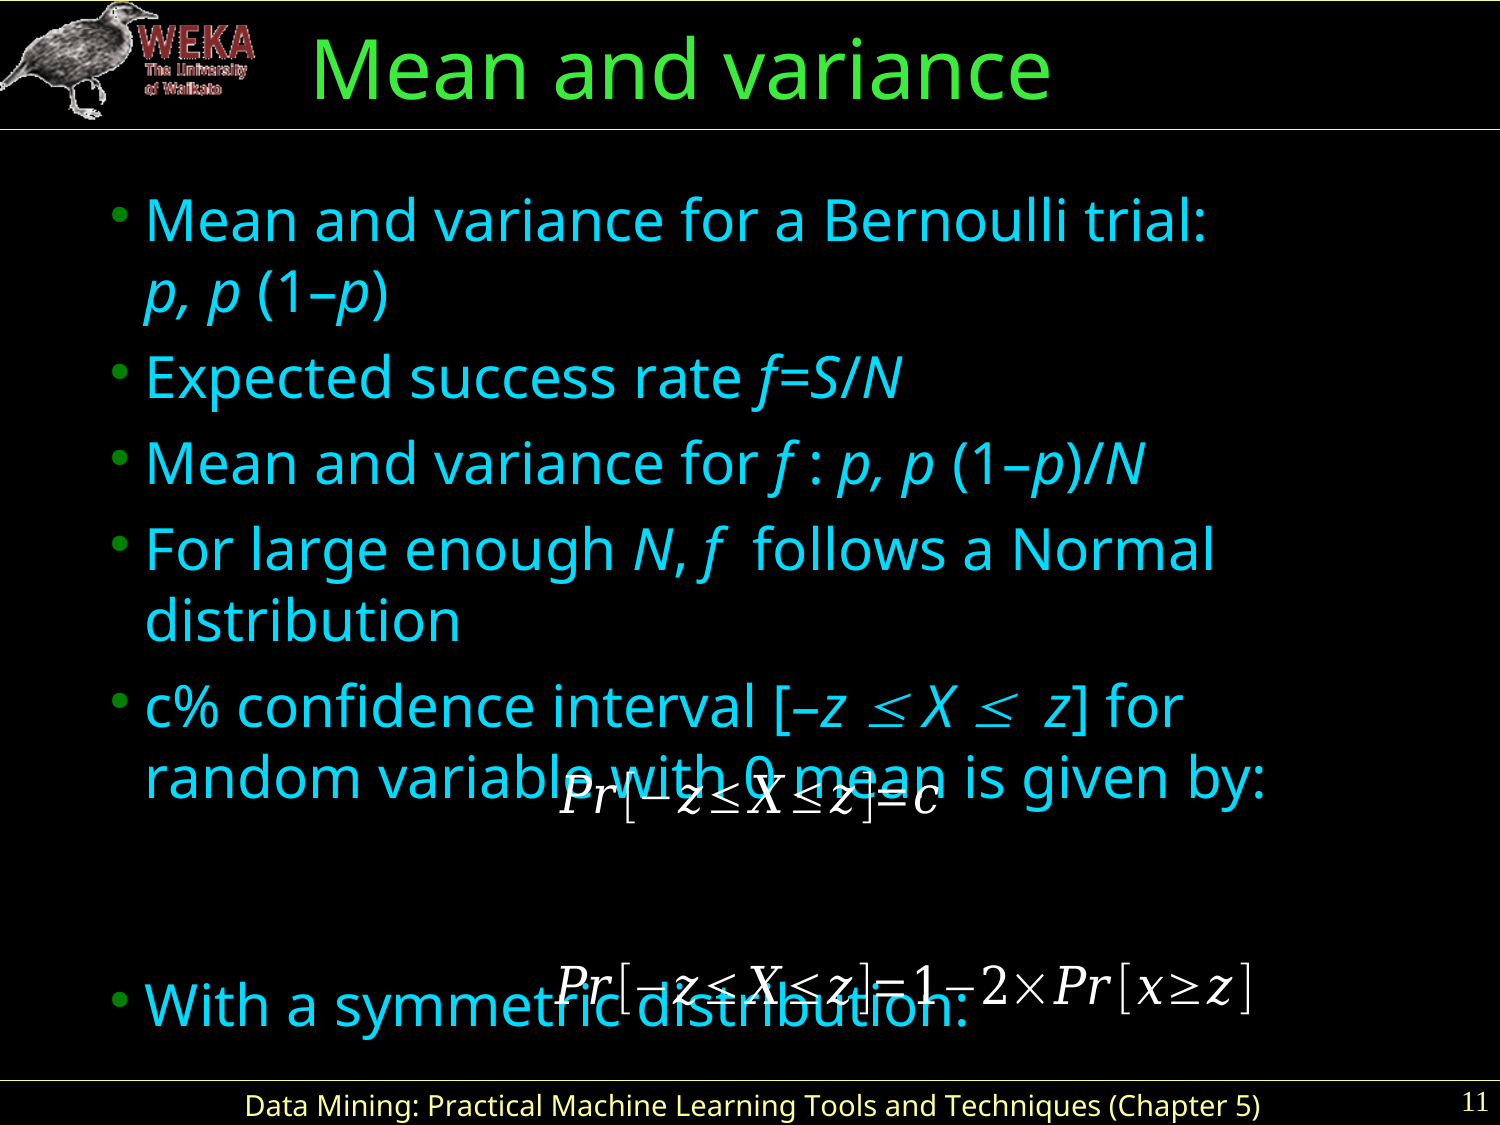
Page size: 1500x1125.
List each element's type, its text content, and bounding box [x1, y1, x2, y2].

picture [0, 1, 266, 129]
chart [552, 765, 945, 827]
text_box Mean and variance for a Bernoulli trial: p, p (1–p) Expected success rate f=S/N Mean and variance for f : p, p (1–p)/N For large enough N, f follows a Normal distribution c% confidence interval [–z  X  z] for random variable with 0 mean is given by: With a symmetric distribution: [59, 177, 1359, 984]
chart [547, 956, 1259, 1018]
title Mean and variance [295, 0, 1500, 148]
